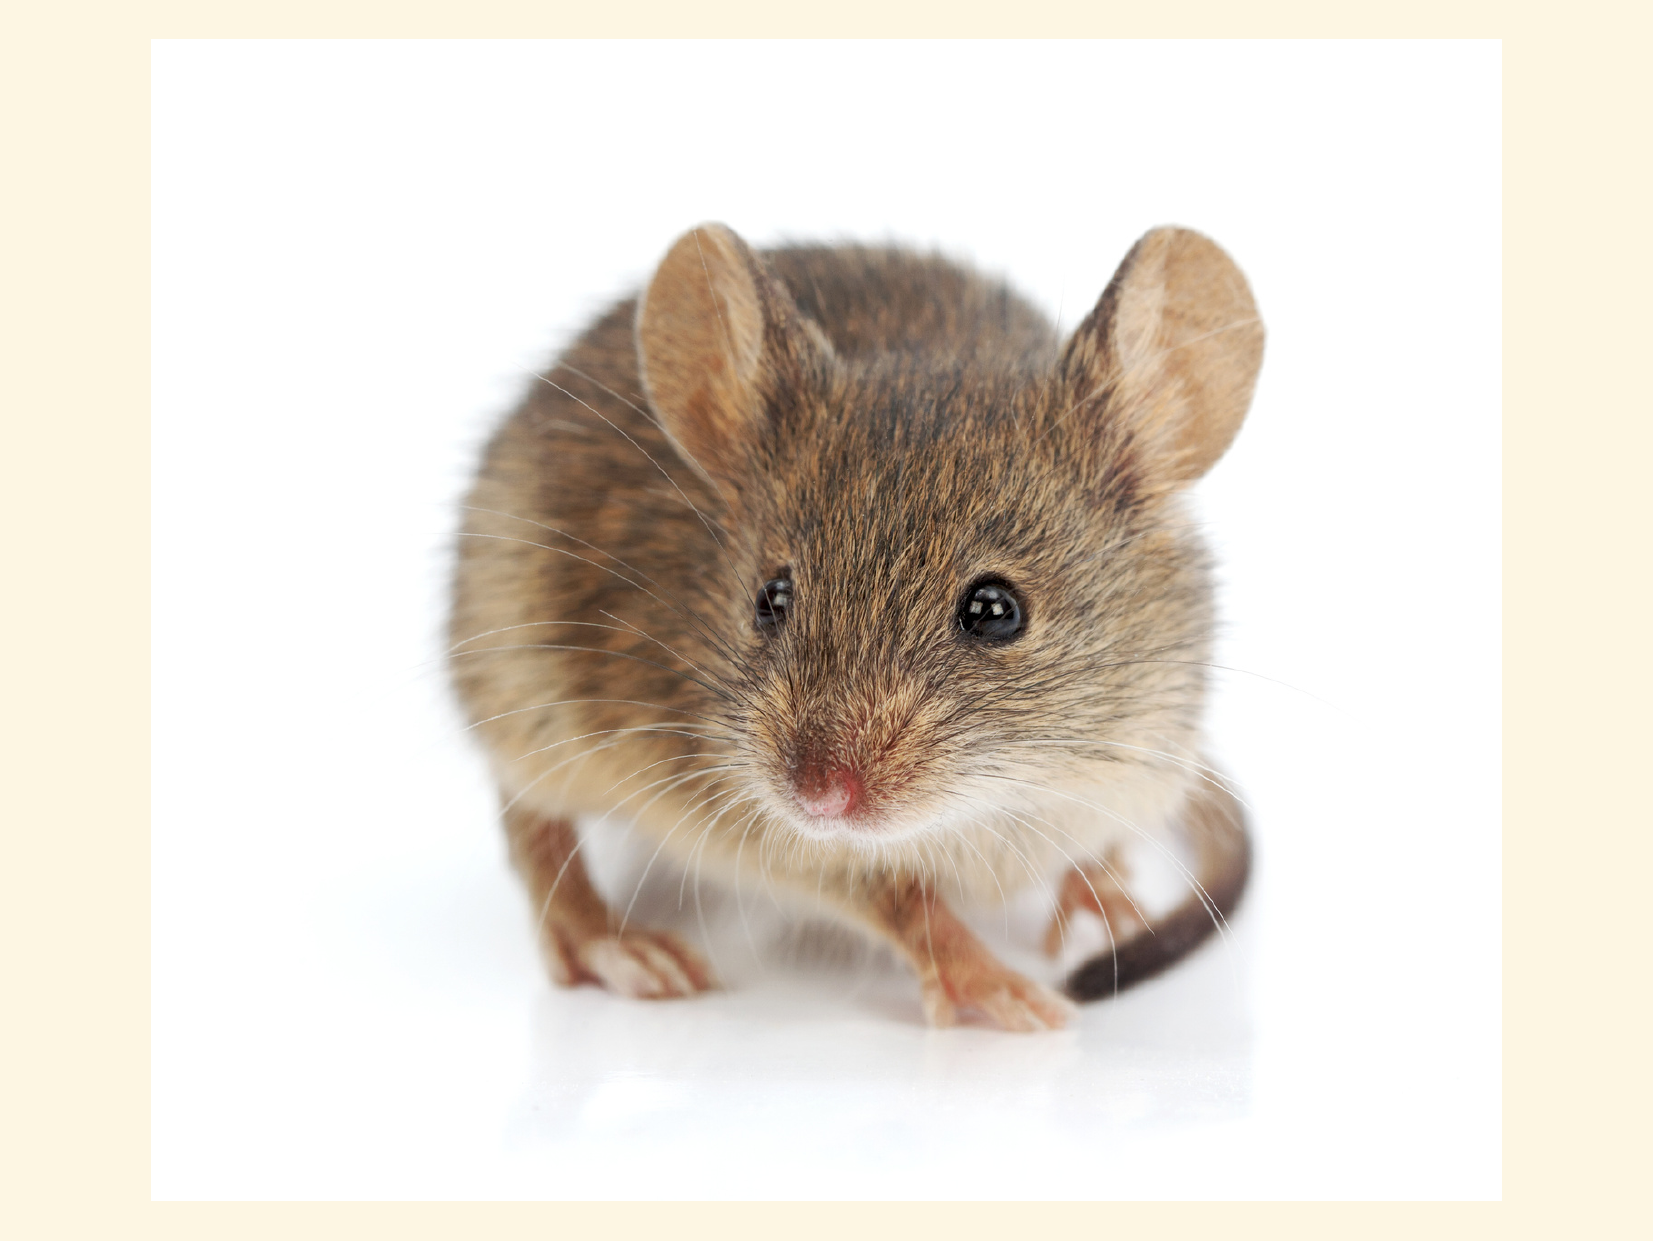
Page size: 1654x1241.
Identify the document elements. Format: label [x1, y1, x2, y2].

picture [151, 39, 1502, 1201]
